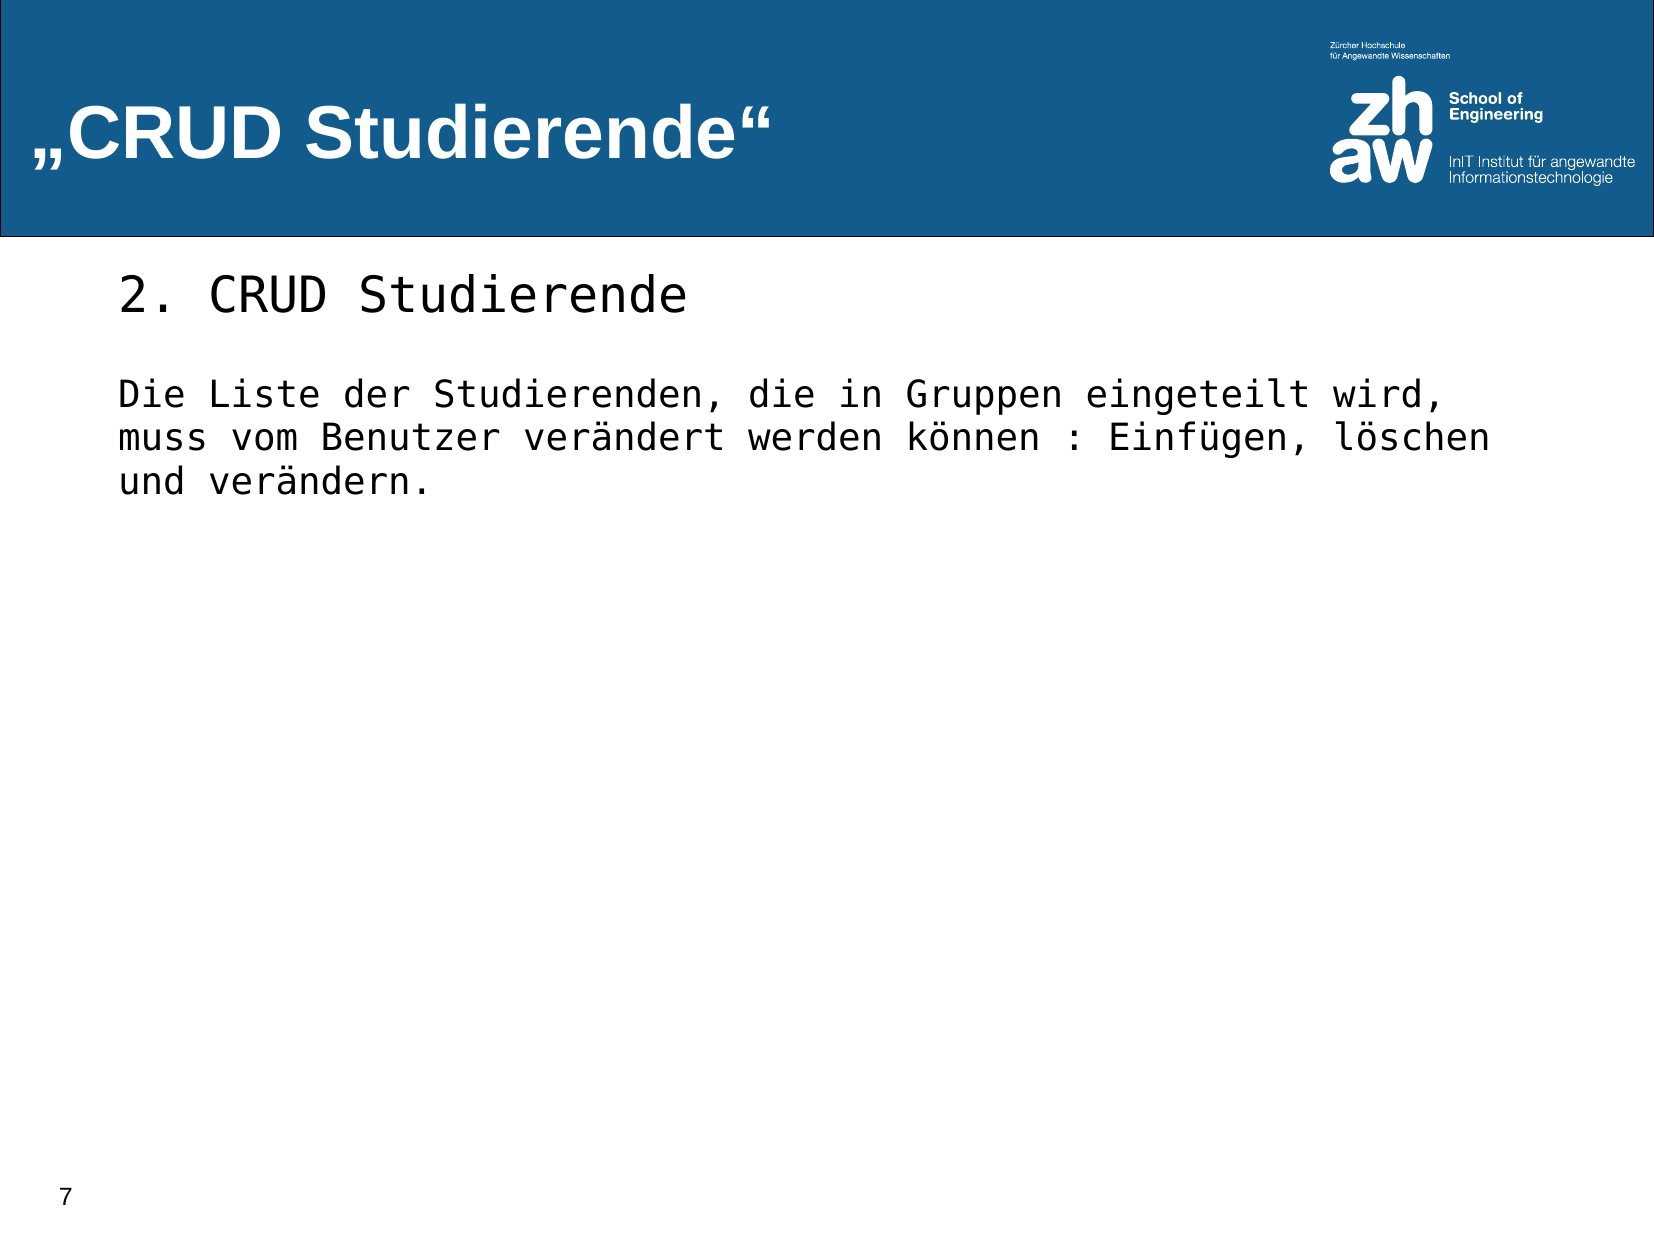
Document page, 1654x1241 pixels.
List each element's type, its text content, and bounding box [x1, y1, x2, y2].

text_box 2. CRUD Studierende Die Liste der Studierenden, die in Gruppen eingeteilt wird, muss vom Benutzer verändert werden können : Einfügen, löschen und verändern. [118, 265, 1536, 504]
title „CRUD Studierende“ [29, 29, 1442, 237]
